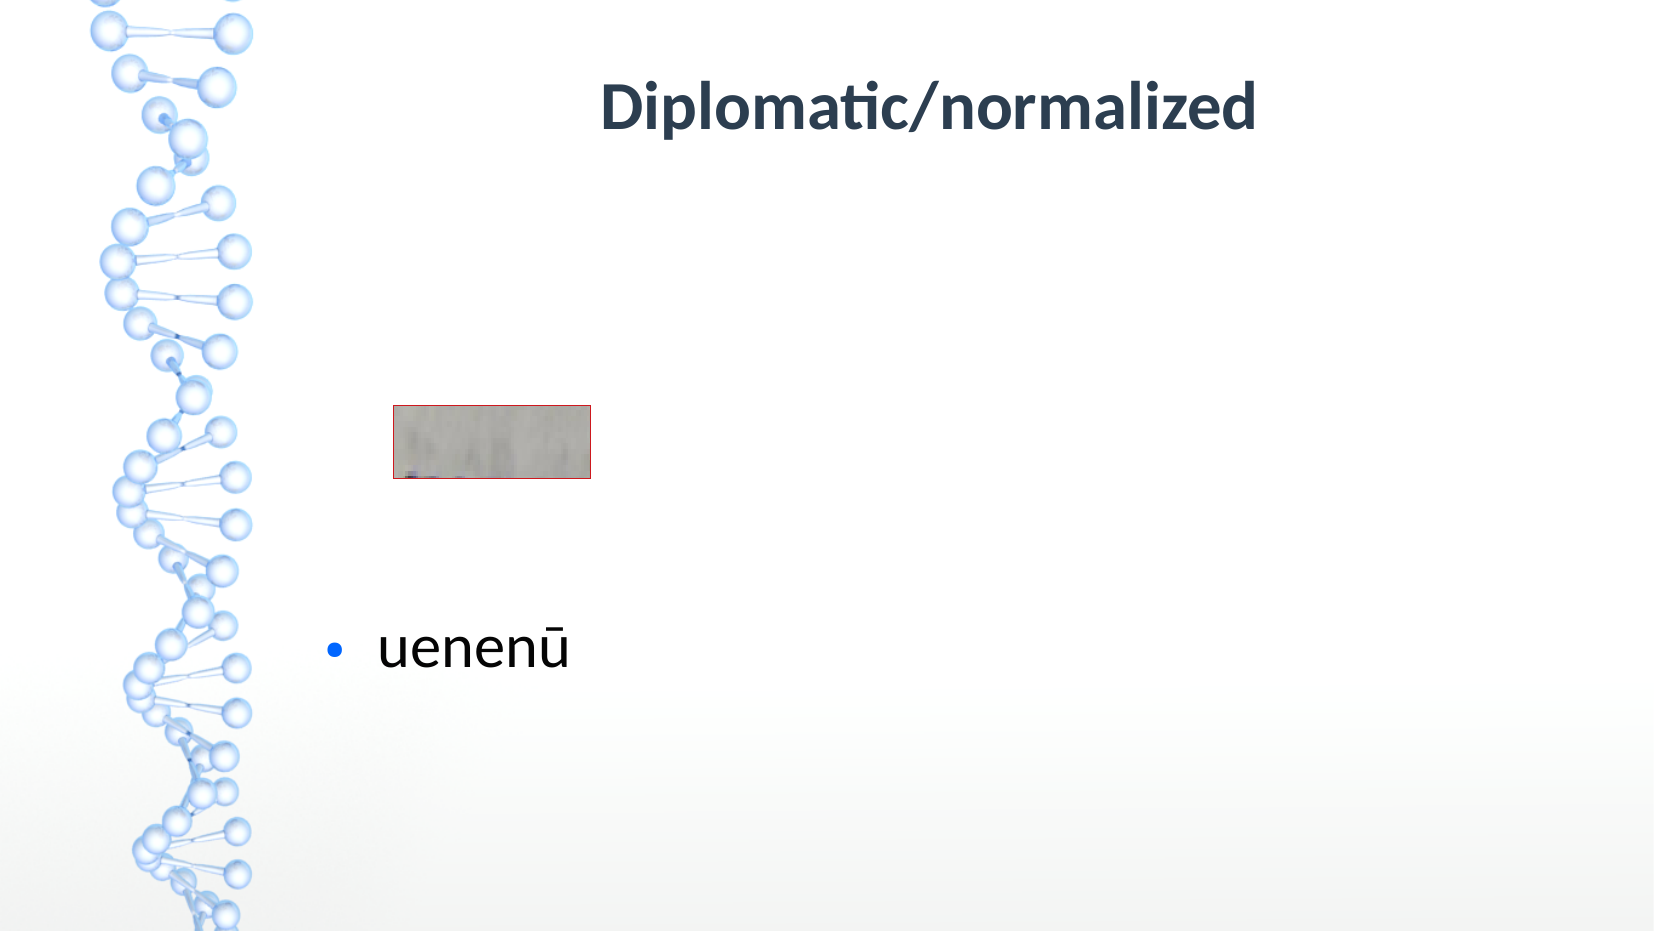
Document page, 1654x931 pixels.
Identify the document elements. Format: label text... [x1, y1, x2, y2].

list uenenū [307, 620, 626, 703]
title Diplomatic/normalized [265, 35, 1595, 189]
picture [0, 0, 1654, 931]
